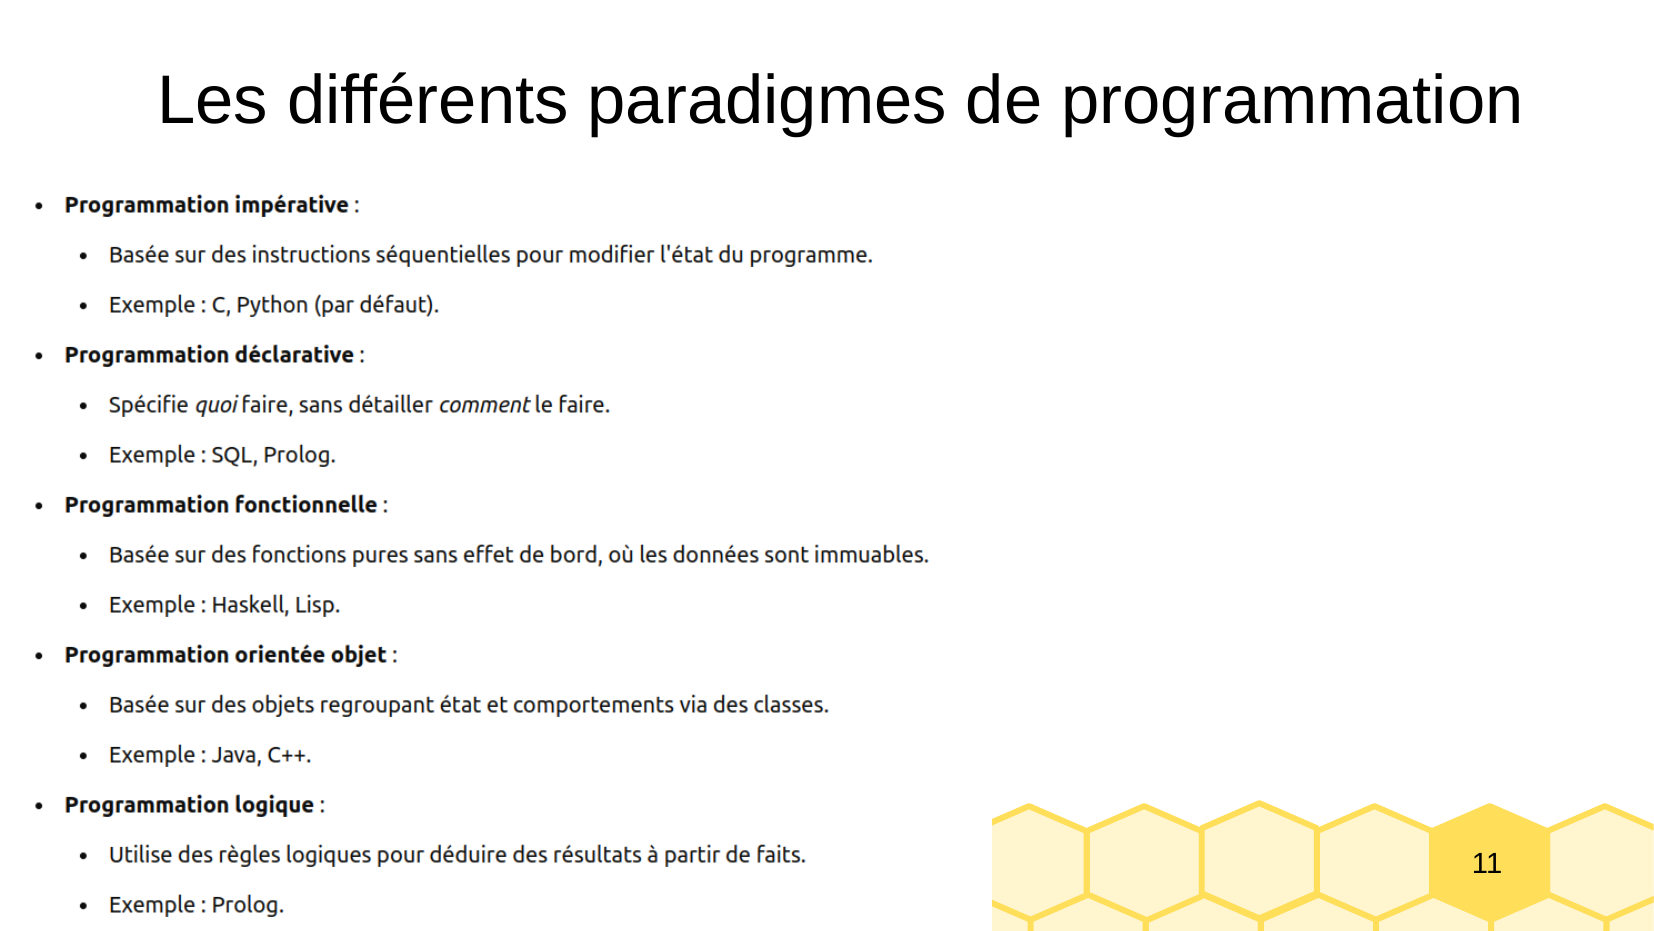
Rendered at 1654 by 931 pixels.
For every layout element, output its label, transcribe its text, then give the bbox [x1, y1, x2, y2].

title Les différents paradigmes de programmation [106, 21, 1595, 178]
picture [0, 177, 992, 931]
